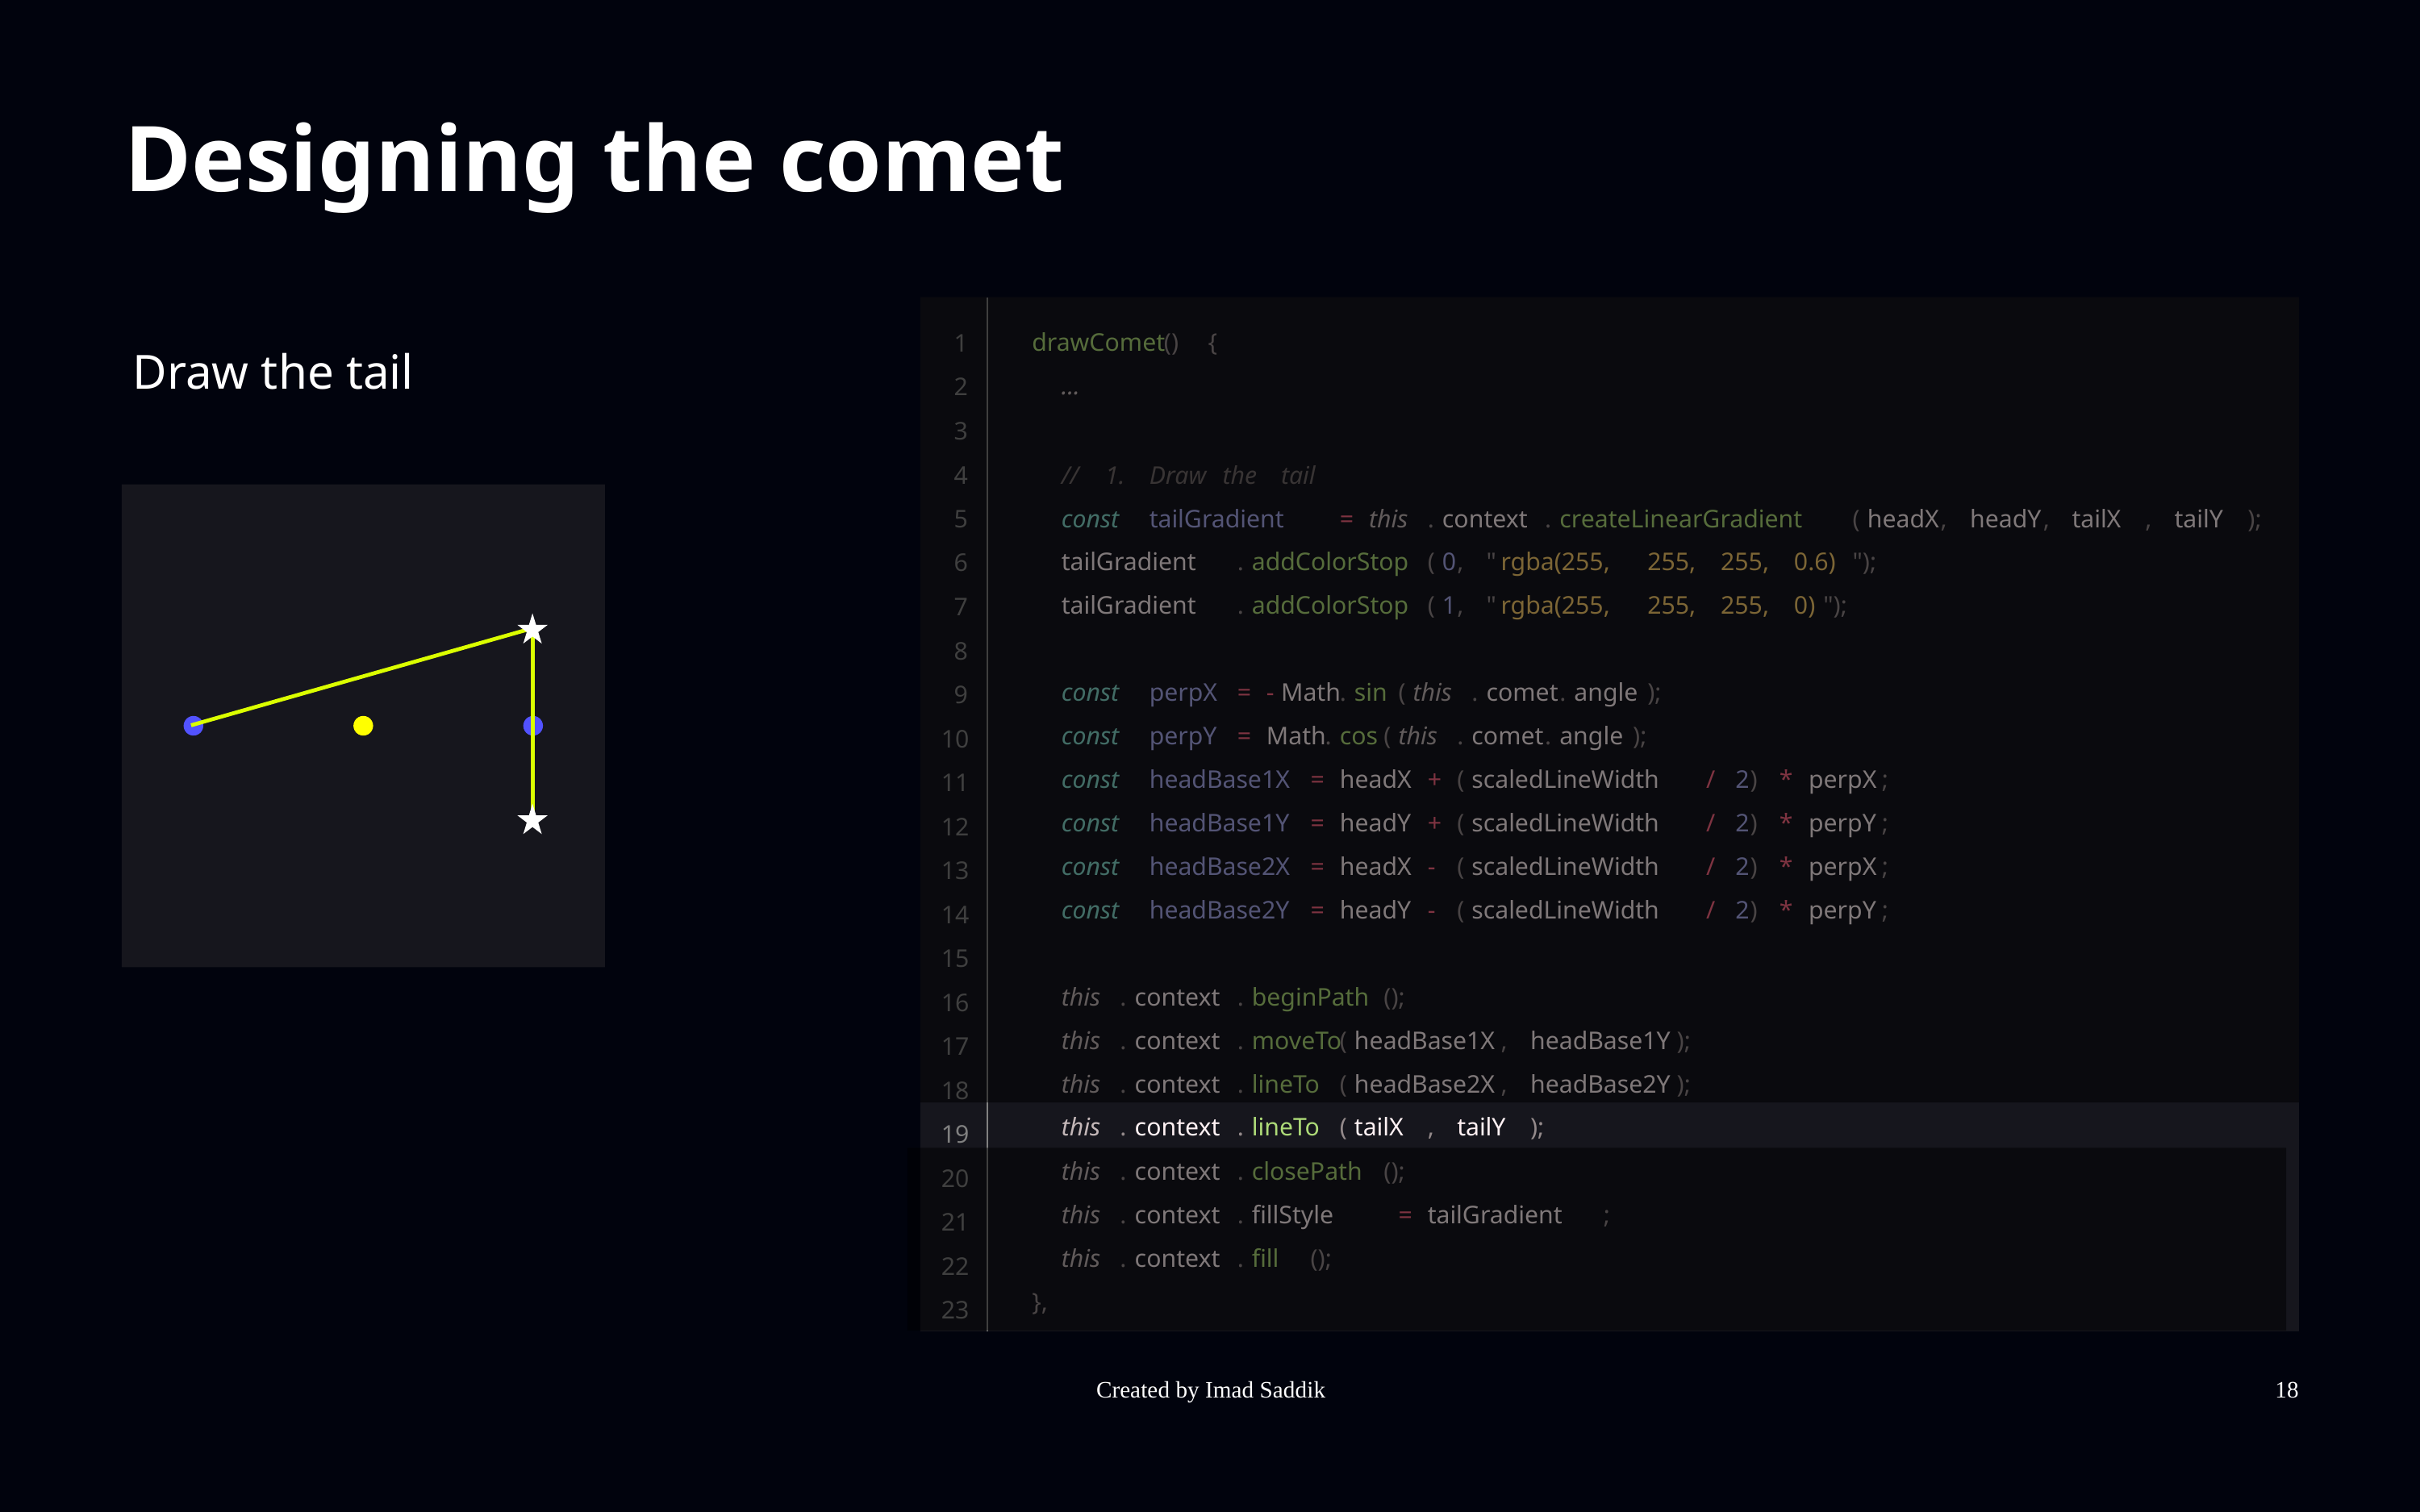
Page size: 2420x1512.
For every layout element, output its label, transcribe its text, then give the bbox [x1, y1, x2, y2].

text_box [517, 613, 548, 644]
picture [920, 297, 2300, 1331]
text_box [907, 1148, 2287, 1331]
text_box Designing the comet [112, 61, 1411, 251]
picture [121, 484, 606, 968]
text_box Draw the tail [121, 301, 817, 399]
text_box [517, 803, 548, 835]
text_box [920, 297, 2299, 1103]
